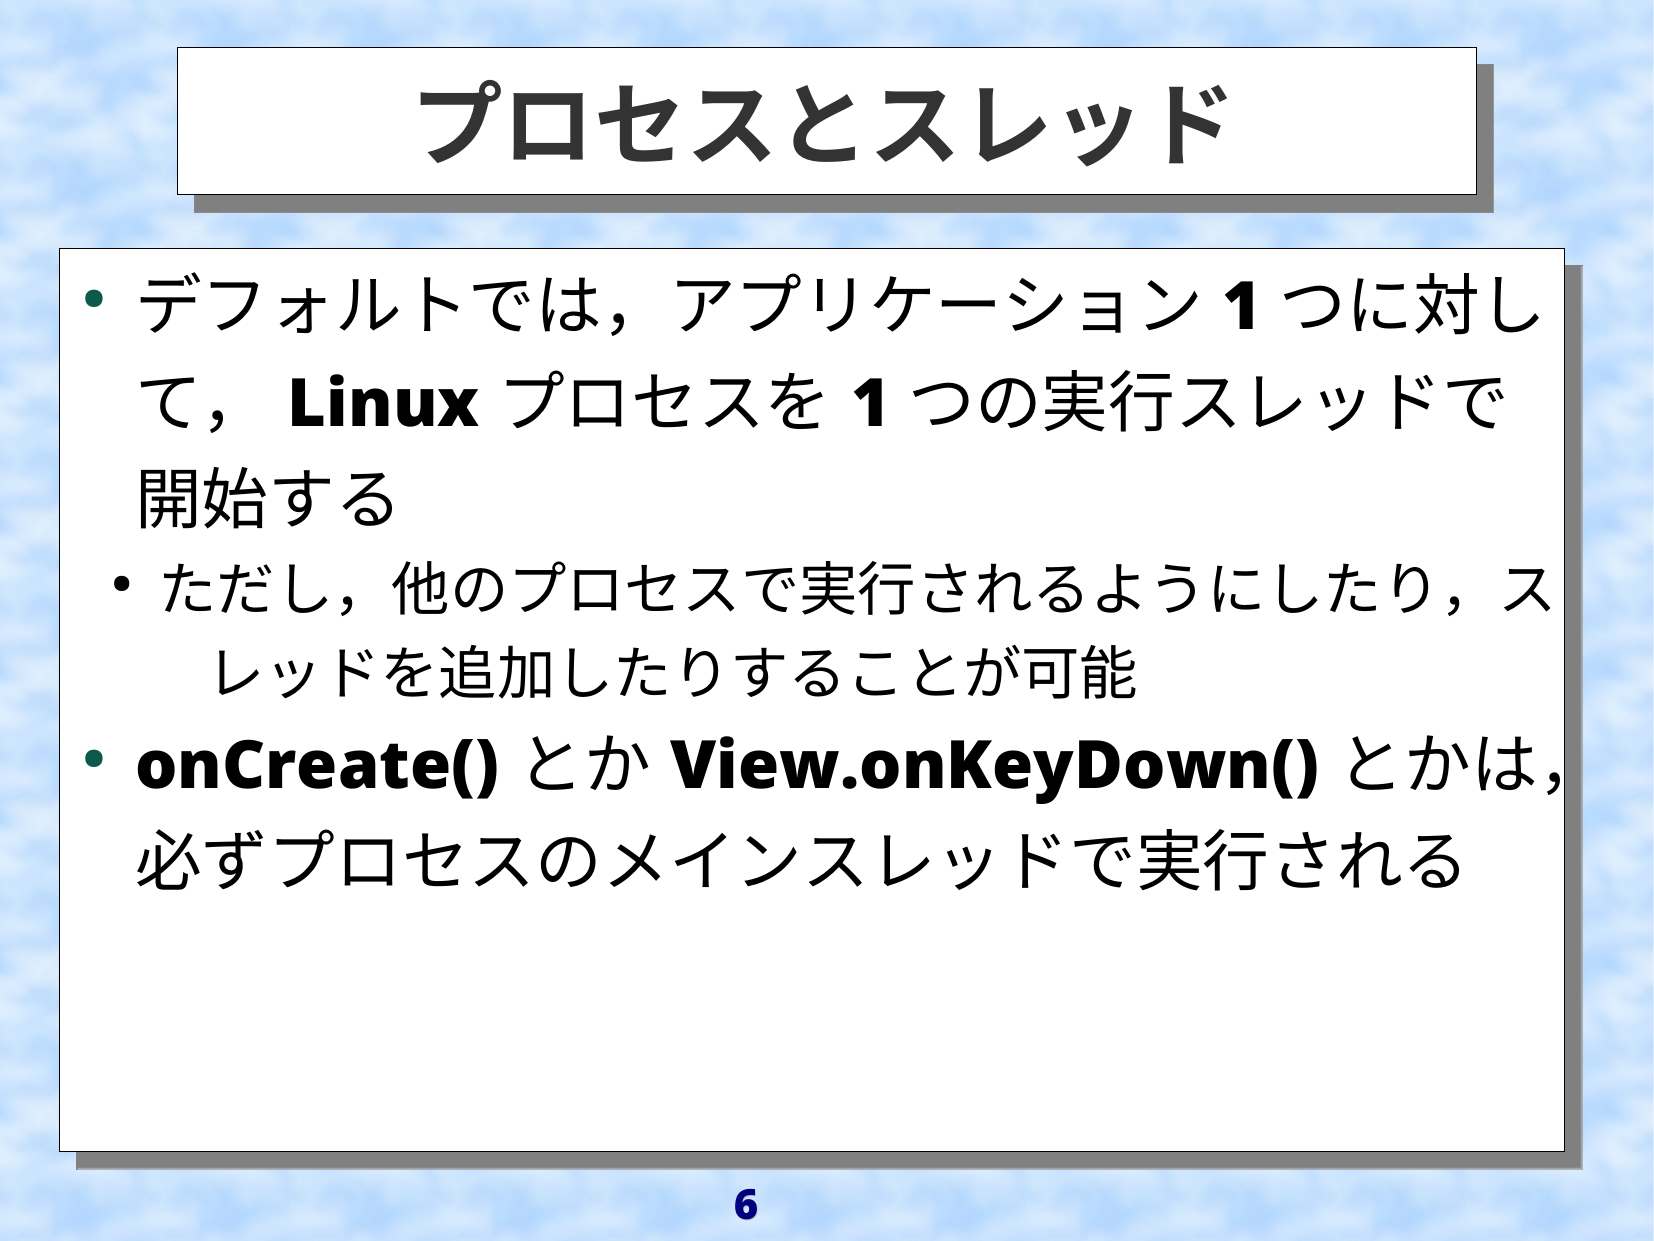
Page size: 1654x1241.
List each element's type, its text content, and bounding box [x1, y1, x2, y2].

list デフォルトでは，アプリケーション1つに対して，Linuxプロセスを1つの実行スレッドで開始する ただし，他のプロセスで実行されるようにしたり，スレッドを追加したりすることが可能 onCreate()とかView.onKeyDown()とかは，必ずプロセスのメインスレッドで実行される [64, 252, 1565, 1108]
picture [0, 0, 1654, 1241]
title プロセスとスレッド [218, 49, 1430, 187]
